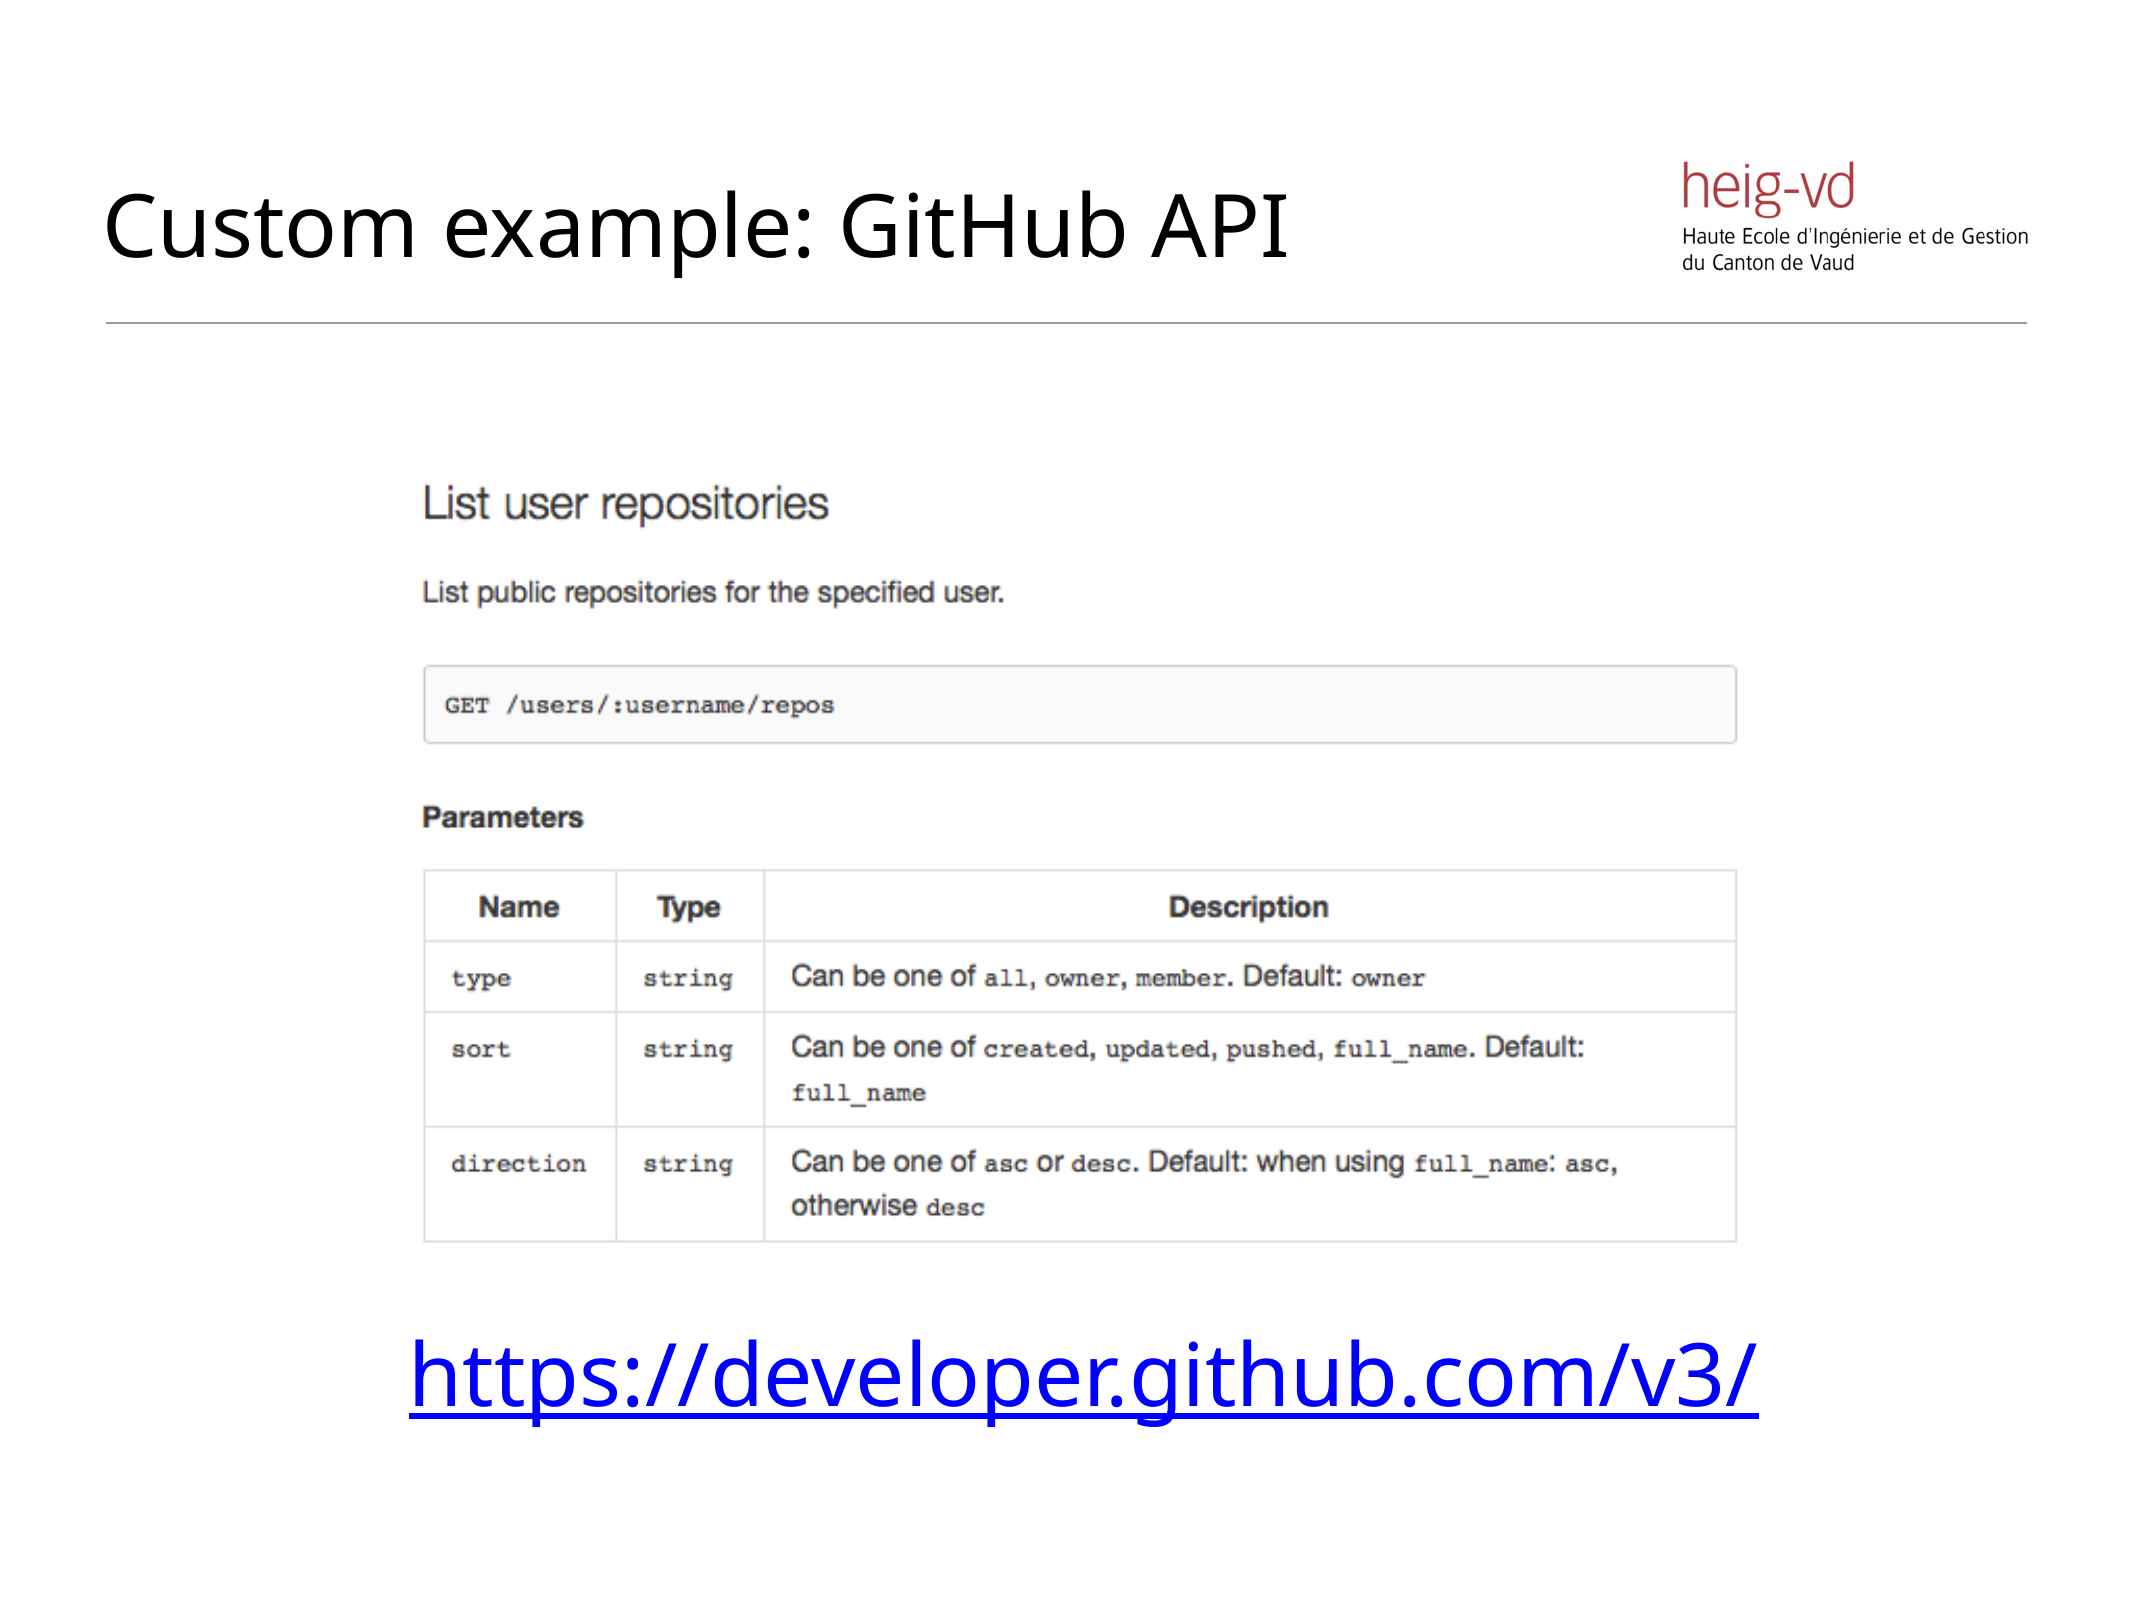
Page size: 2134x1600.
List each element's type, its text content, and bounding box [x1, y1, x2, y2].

picture [401, 461, 1767, 1266]
text_box https://developer.github.com/v3/ [400, 1310, 1767, 1447]
title Custom example: GitHub API [93, 54, 2040, 284]
